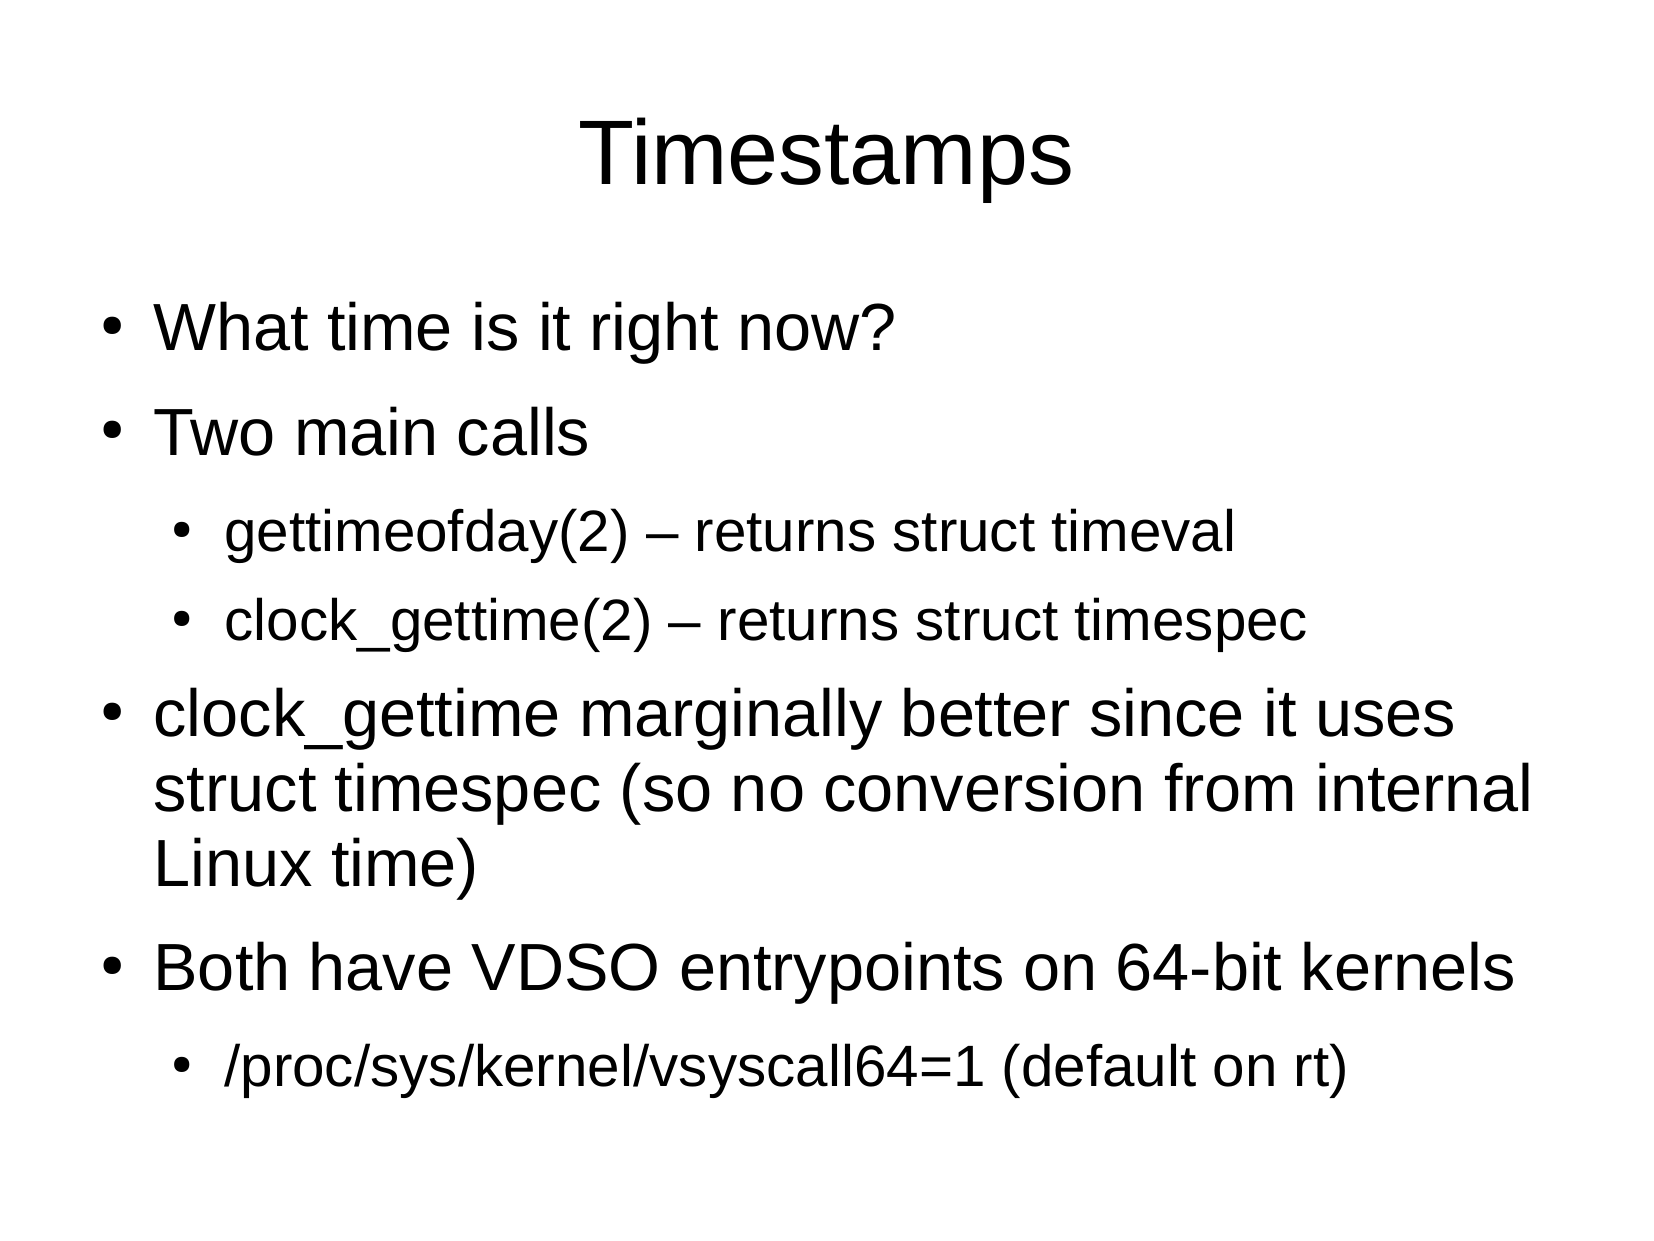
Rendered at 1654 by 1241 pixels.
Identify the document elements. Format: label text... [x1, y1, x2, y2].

list What time is it right now? Two main calls gettimeofday(2) – returns struct timeval clock_gettime(2) – returns struct timespec clock_gettime marginally better since it uses struct timespec (so no conversion from internal Linux time) Both have VDSO entrypoints on 64-bit kernels /proc/sys/kernel/vsyscall64=1 (default on rt) [82, 290, 1571, 1100]
title Timestamps [82, 56, 1571, 250]
